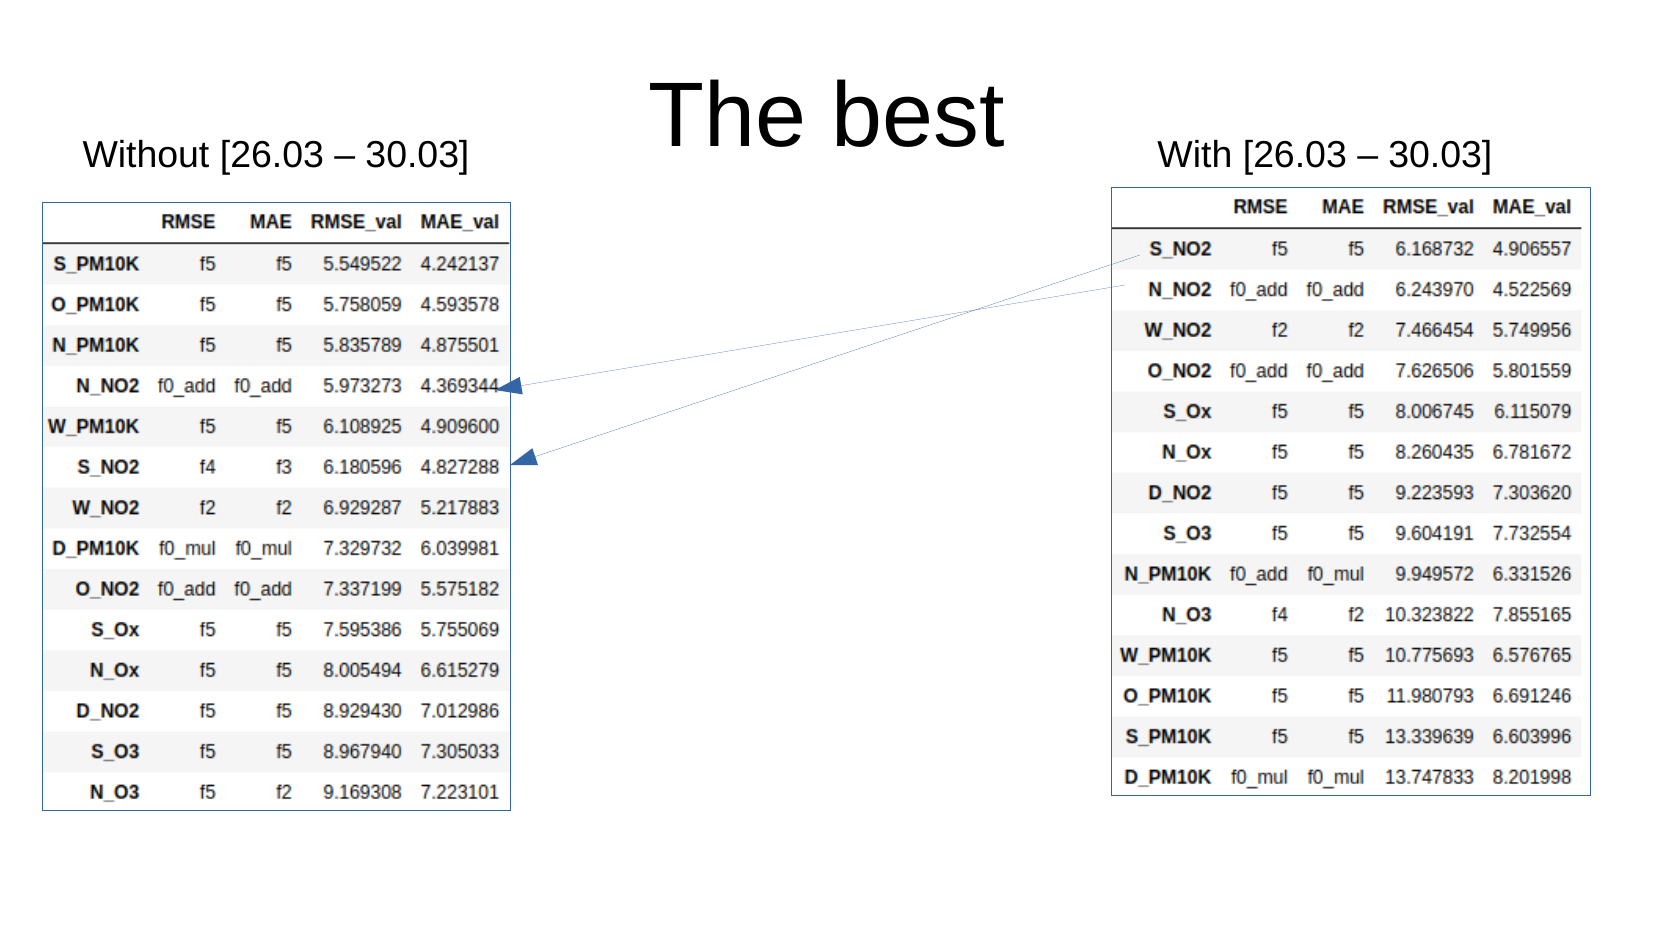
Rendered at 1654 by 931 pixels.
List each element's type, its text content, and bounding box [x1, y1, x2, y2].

title The best [82, 37, 1571, 193]
text_box With [26.03 – 30.03] [1142, 126, 1616, 188]
text_box Without [26.03 – 30.03] [67, 126, 541, 226]
picture [1111, 187, 1591, 796]
picture [42, 202, 511, 811]
